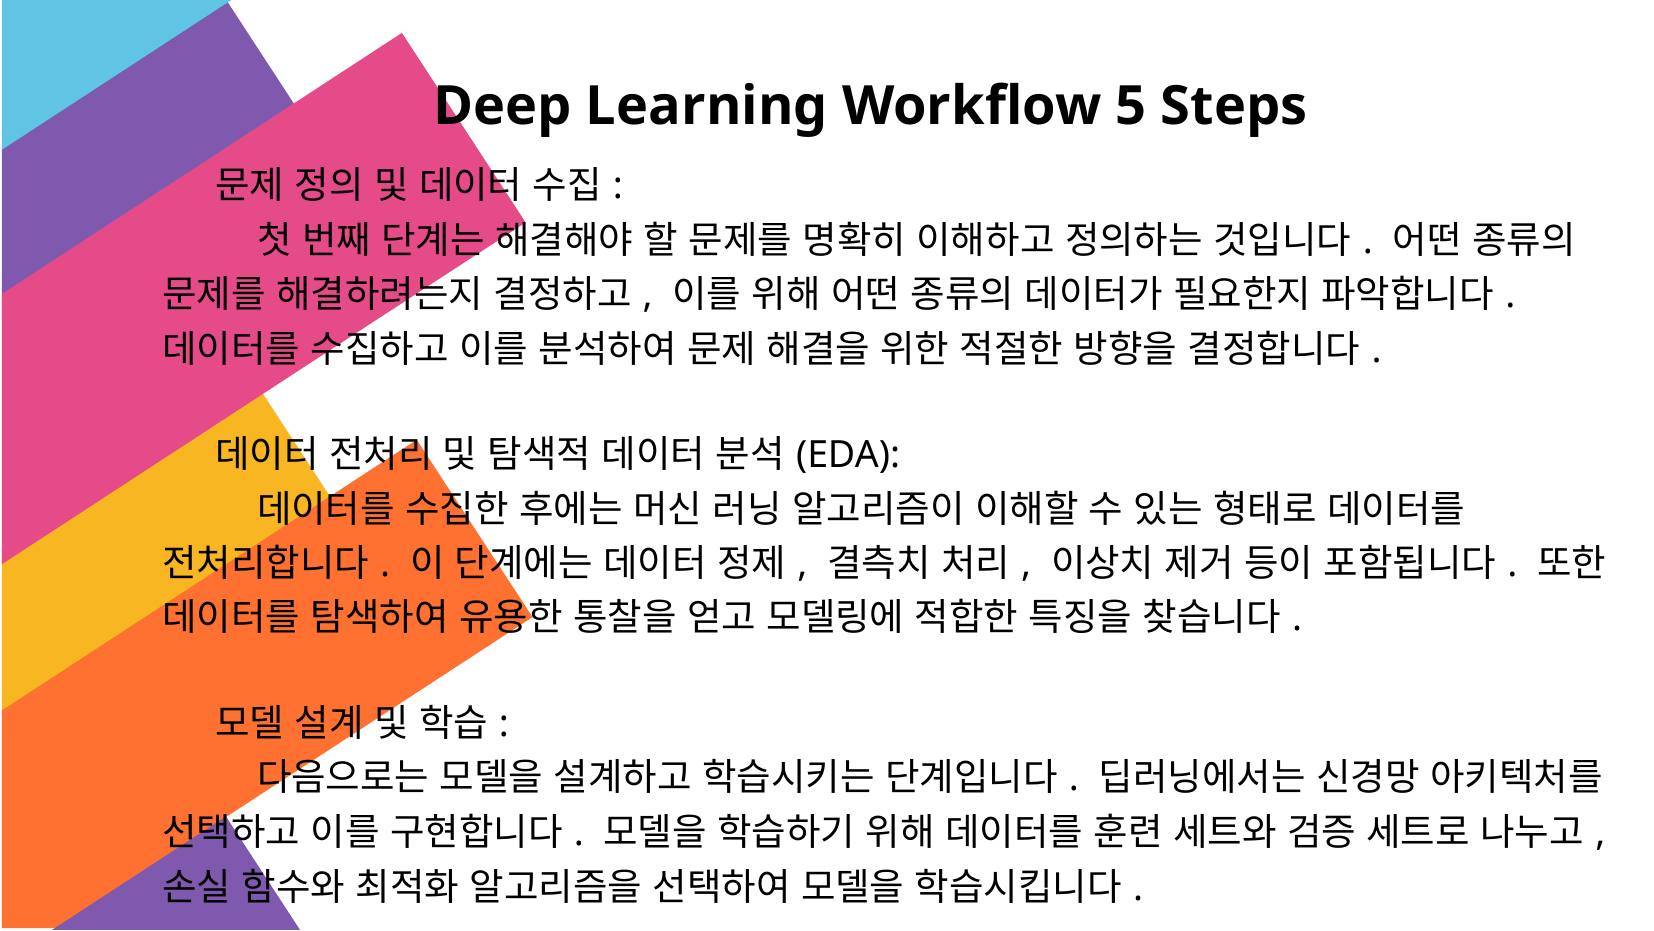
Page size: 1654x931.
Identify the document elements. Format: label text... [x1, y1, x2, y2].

text_box Deep Learning Workflow 5 Steps [177, 59, 1565, 137]
text_box 문제 정의 및 데이터 수집: 첫 번째 단계는 해결해야 할 문제를 명확히 이해하고 정의하는 것입니다. 어떤 종류의 문제를 해결하려는지 결정하고, 이를 위해 어떤 종류의 데이터가 필요한지 파악합니다. 데이터를 수집하고 이를 분석하여 문제 해결을 위한 적절한 방향을 결정합니다. 데이터 전처리 및 탐색적 데이터 분석(EDA): 데이터를 수집한 후에는 머신 러닝 알고리즘이 이해할 수 있는 형태로 데이터를 전처리합니다. 이 단계에는 데이터 정제, 결측치 처리, 이상치 제거 등이 포함됩니다. 또한 데이터를 탐색하여 유용한 통찰을 얻고 모델링에 적합한 특징을 찾습니다. 모델 설계 및 학습: 다음으로는 모델을 설계하고 학습시키는 단계입니다. 딥러닝에서는 신경망 아키텍처를 선택하고 이를 구현합니다. 모델을 학습하기 위해 데이터를 훈련 세트와 검증 세트로 나누고, 손실 함수와 최적화 알고리즘을 선택하여 모델을 학습시킵니다. [147, 147, 1625, 931]
